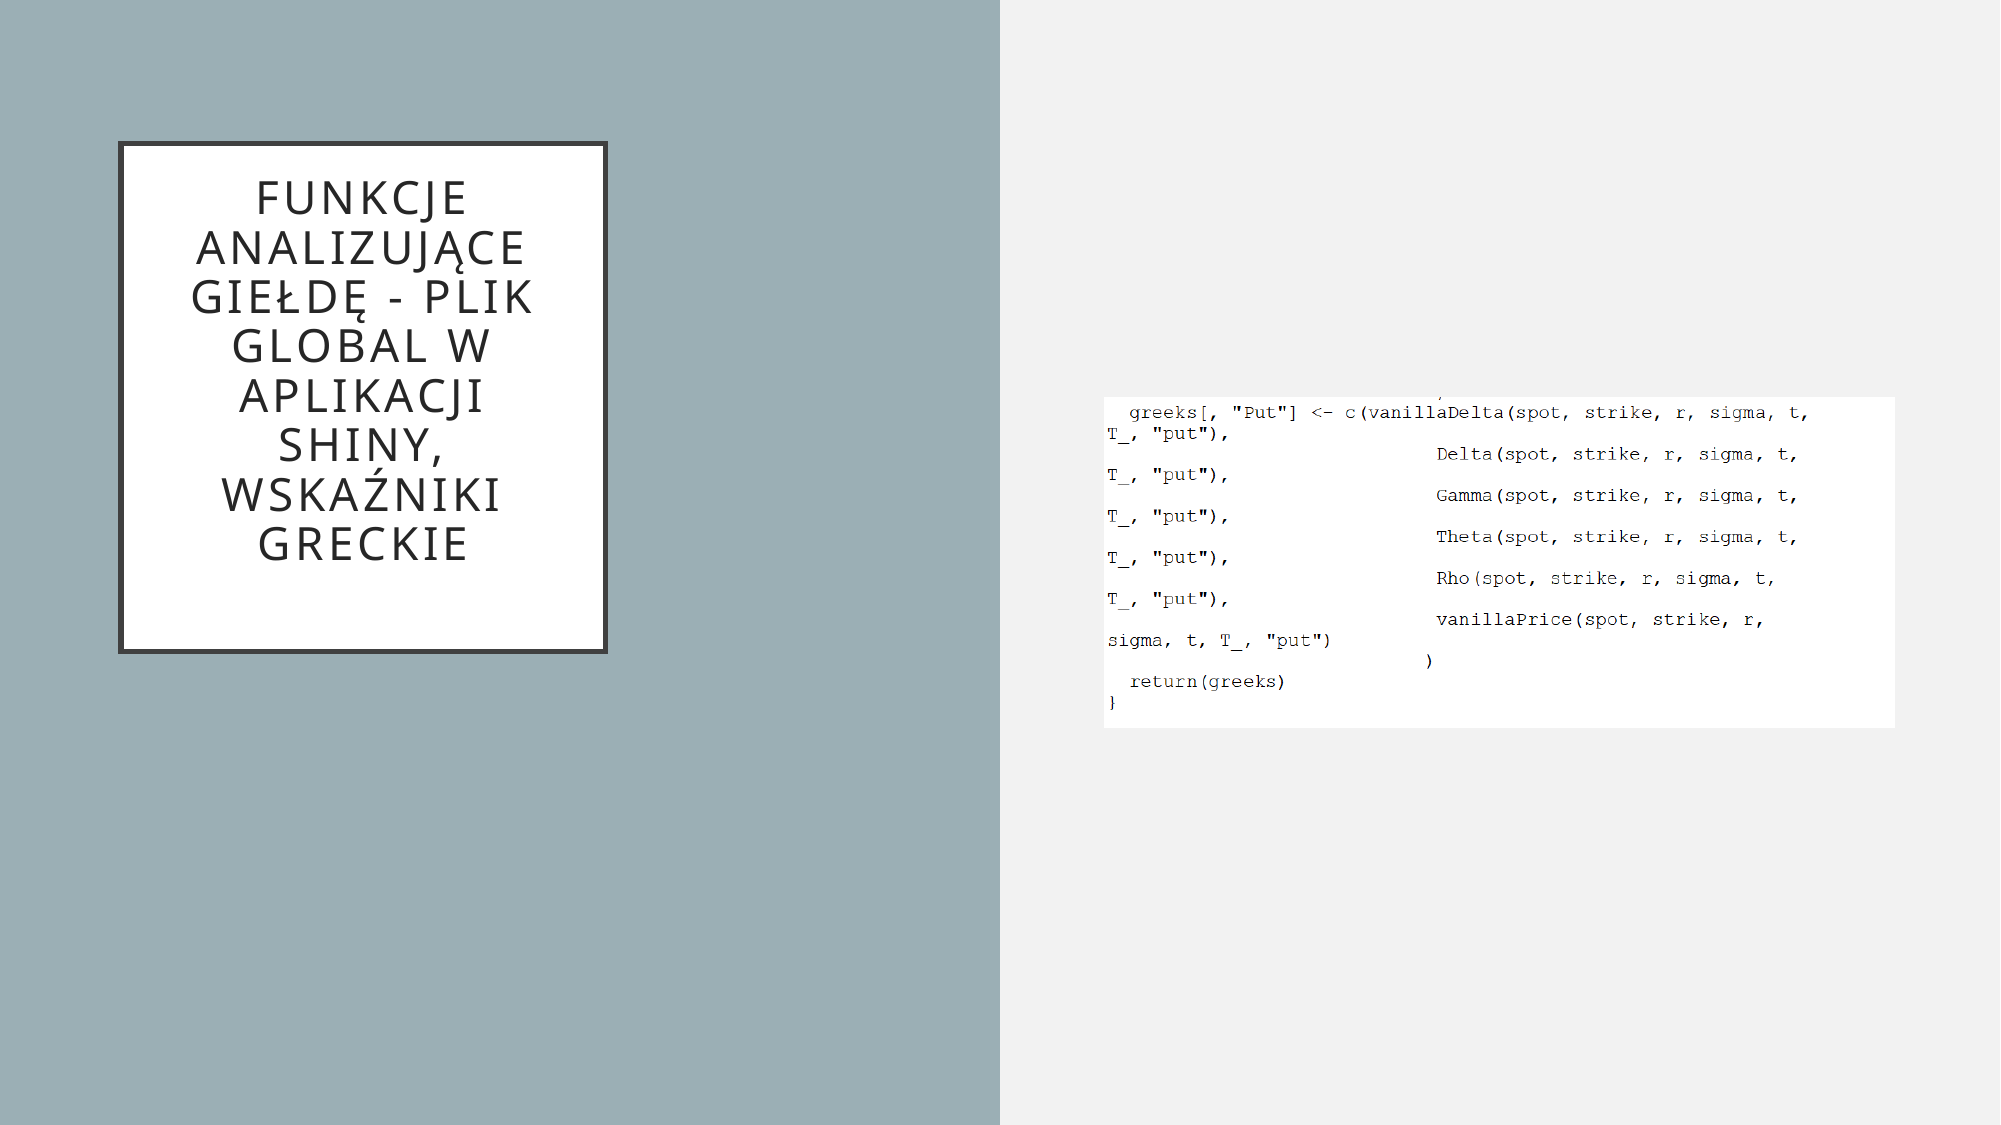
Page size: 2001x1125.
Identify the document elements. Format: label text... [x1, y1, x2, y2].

picture [1104, 397, 1895, 728]
title Funkcje analizujące giełdę - plik global w aplikacji shiny, Wskaźniki Greckie [120, 143, 606, 652]
